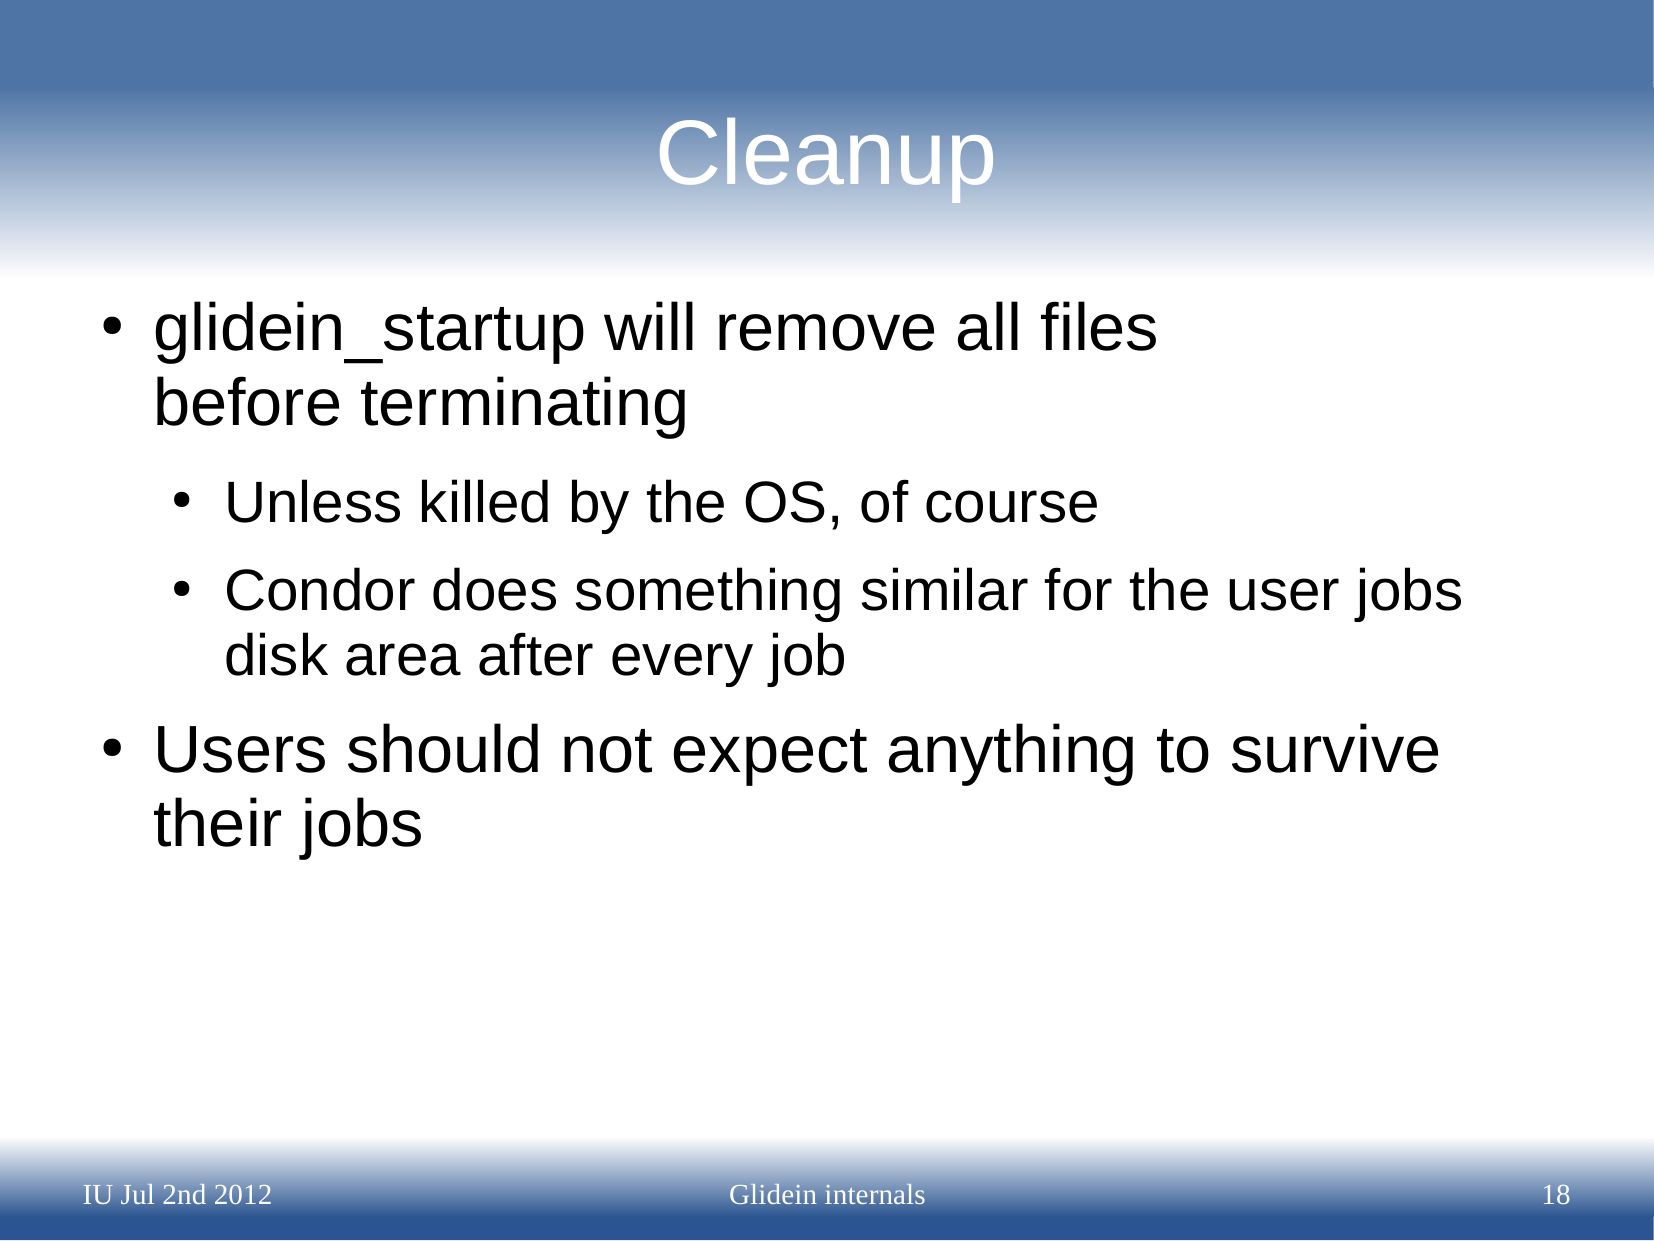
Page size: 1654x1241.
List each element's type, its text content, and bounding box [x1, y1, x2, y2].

list glidein_startup will remove all files before terminating Unless killed by the OS, of course Condor does something similar for the user jobs disk area after every job Users should not expect anything to survive their jobs [82, 290, 1571, 1109]
title Cleanup [82, 56, 1571, 250]
